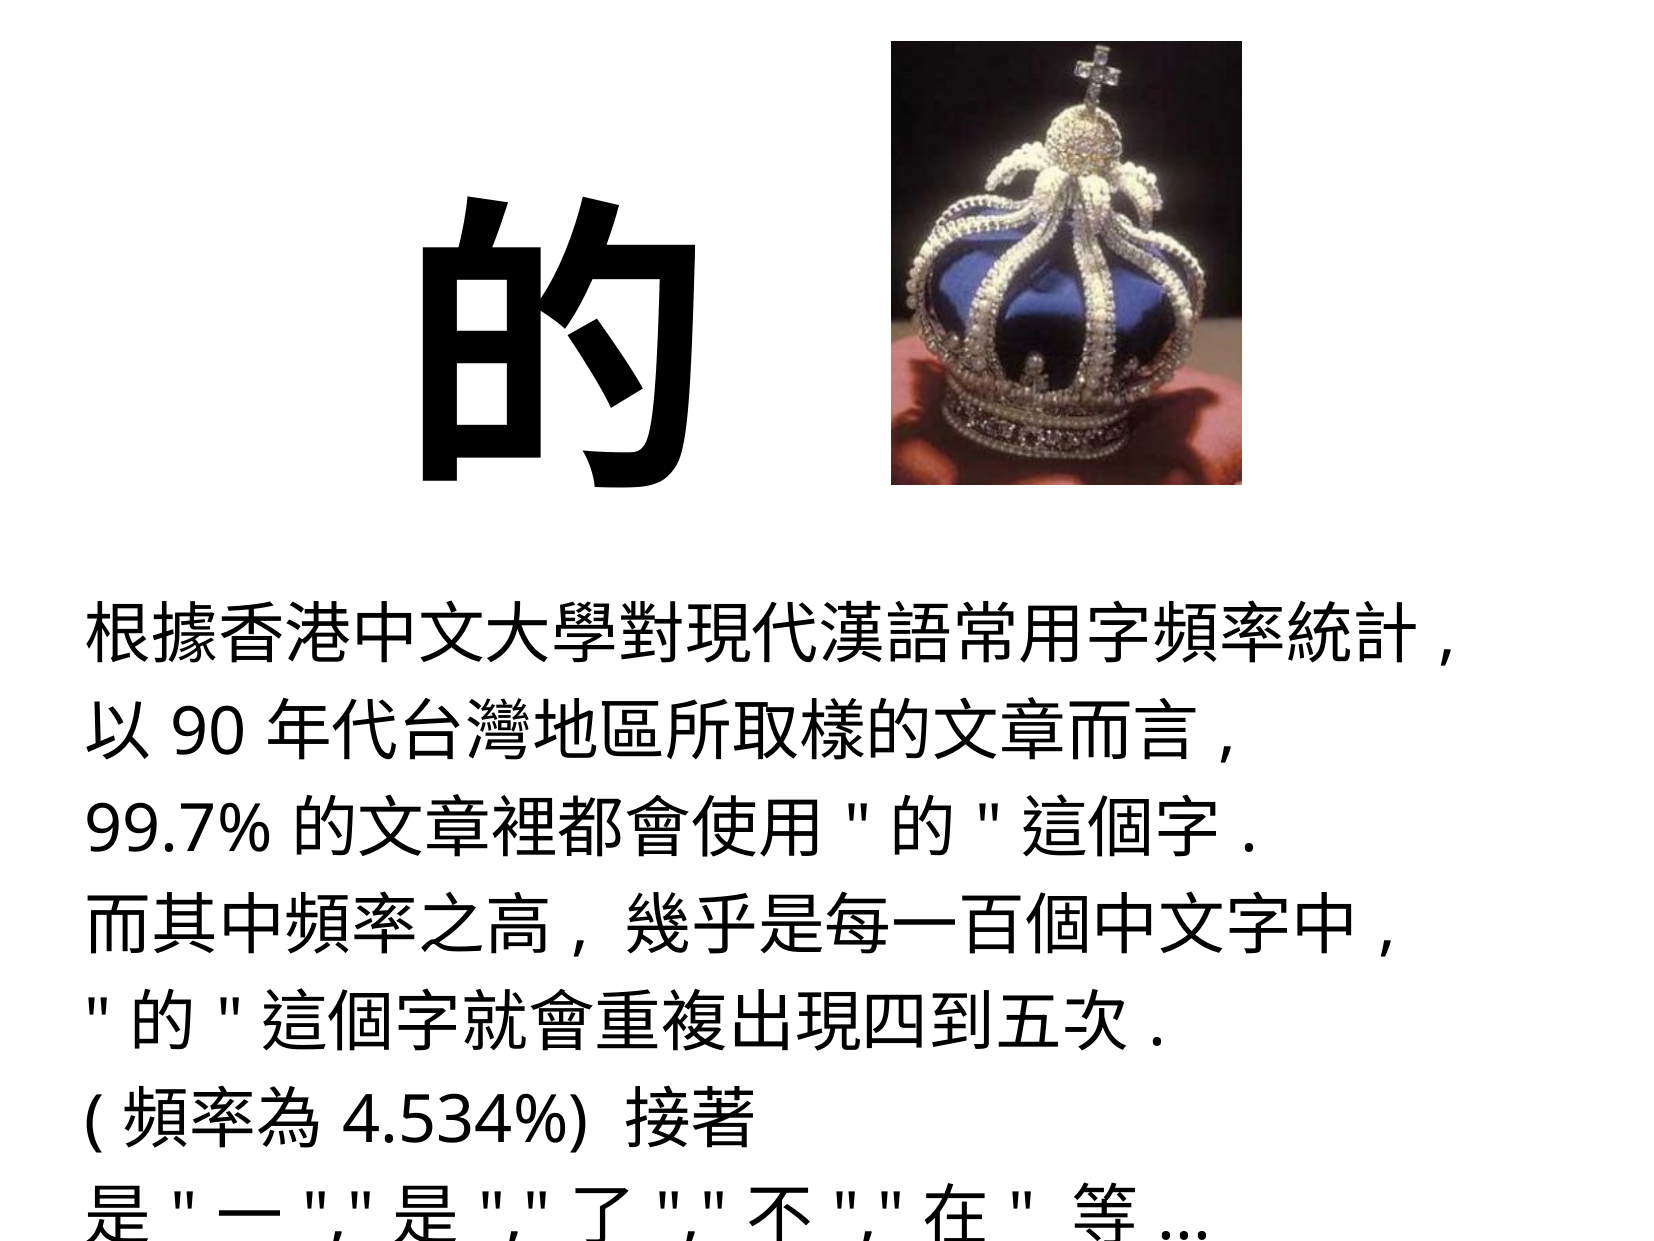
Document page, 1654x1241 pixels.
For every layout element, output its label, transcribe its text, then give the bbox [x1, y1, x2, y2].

text_box 的 [386, 92, 762, 473]
picture [891, 41, 1242, 485]
text_box 根據香港中文大學對現代漢語常用字頻率統計, 以90年代台灣地區所取樣的文章而言, 99.7%的文章裡都會使用"的"這個字. 而其中頻率之高, 幾乎是每一百個中文字中, "的"這個字就會重複出現四到五次. (頻率為4.534%) 接著是"一","是","了","不","在" 等... [69, 572, 1595, 1134]
